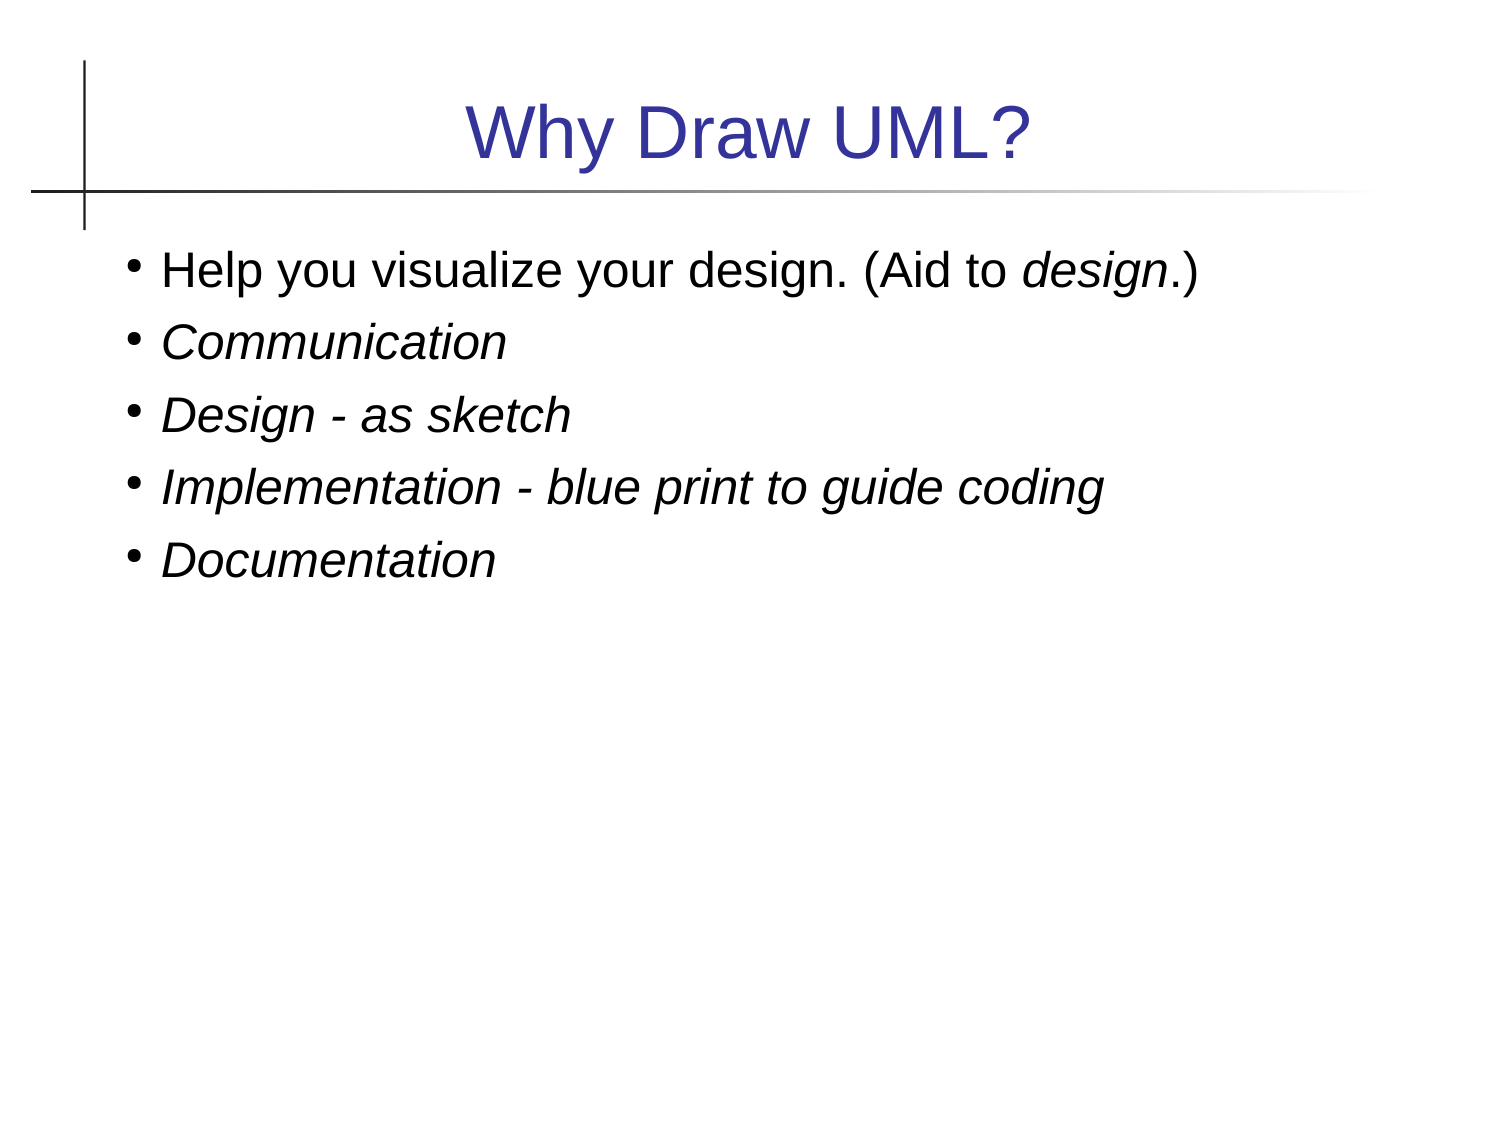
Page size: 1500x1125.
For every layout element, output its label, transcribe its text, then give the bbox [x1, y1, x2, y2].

list Help you visualize your design. (Aid to design.) Communication Design - as sketch Implementation - blue print to guide coding Documentation [110, 229, 1408, 960]
title Why Draw UML? [100, 42, 1397, 182]
